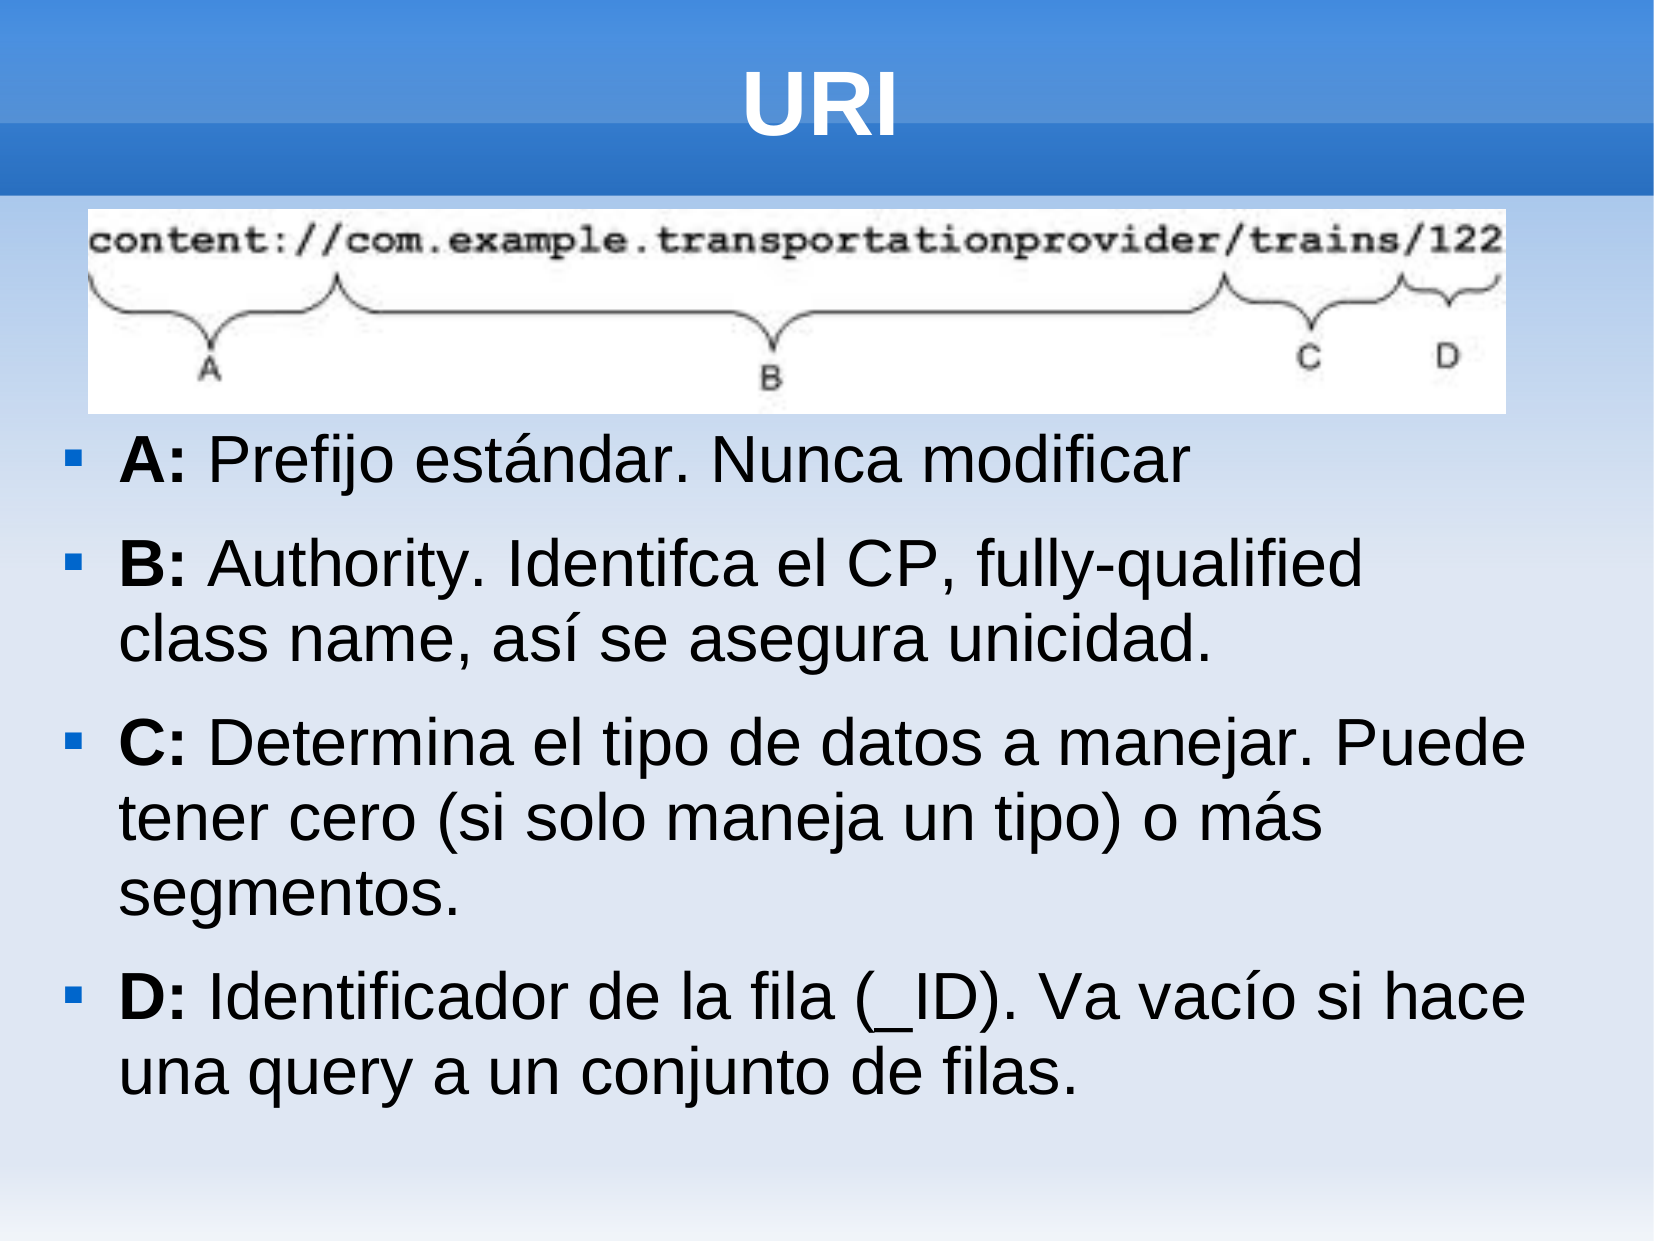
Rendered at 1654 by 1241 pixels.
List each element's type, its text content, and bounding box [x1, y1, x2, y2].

title URI [76, 0, 1565, 208]
list A: Prefijo estándar. Nunca modificar B: Authority. Identifca el CP, fully-qualified class name, así se asegura unicidad. C: Determina el tipo de datos a manejar. Puede tener cero (si solo maneja un tipo) o más segmentos. D: Identificador de la fila (_ID). Va vacío si hace una query a un conjunto de filas. [47, 421, 1536, 1241]
picture [0, 0, 1654, 1241]
